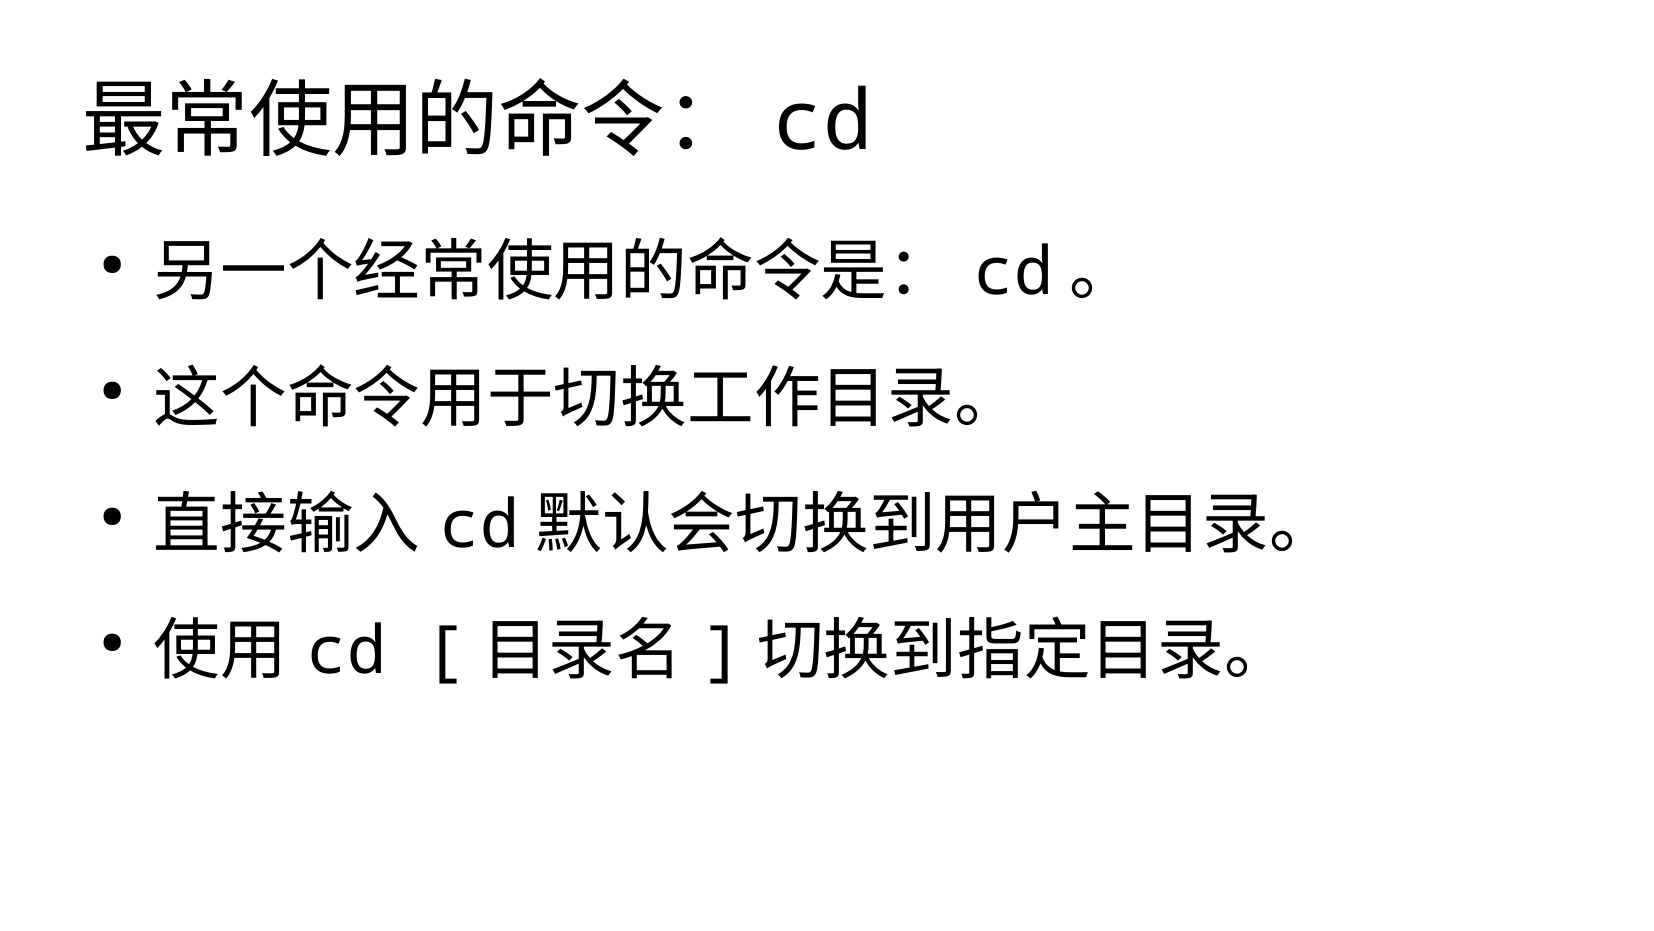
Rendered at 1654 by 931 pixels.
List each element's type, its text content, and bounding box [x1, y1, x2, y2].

list 另一个经常使用的命令是：cd。 这个命令用于切换工作目录。 直接输入cd默认会切换到用户主目录。 使用cd [目录名]切换到指定目录。 [82, 217, 1571, 758]
title 最常使用的命令：cd [82, 37, 1571, 189]
